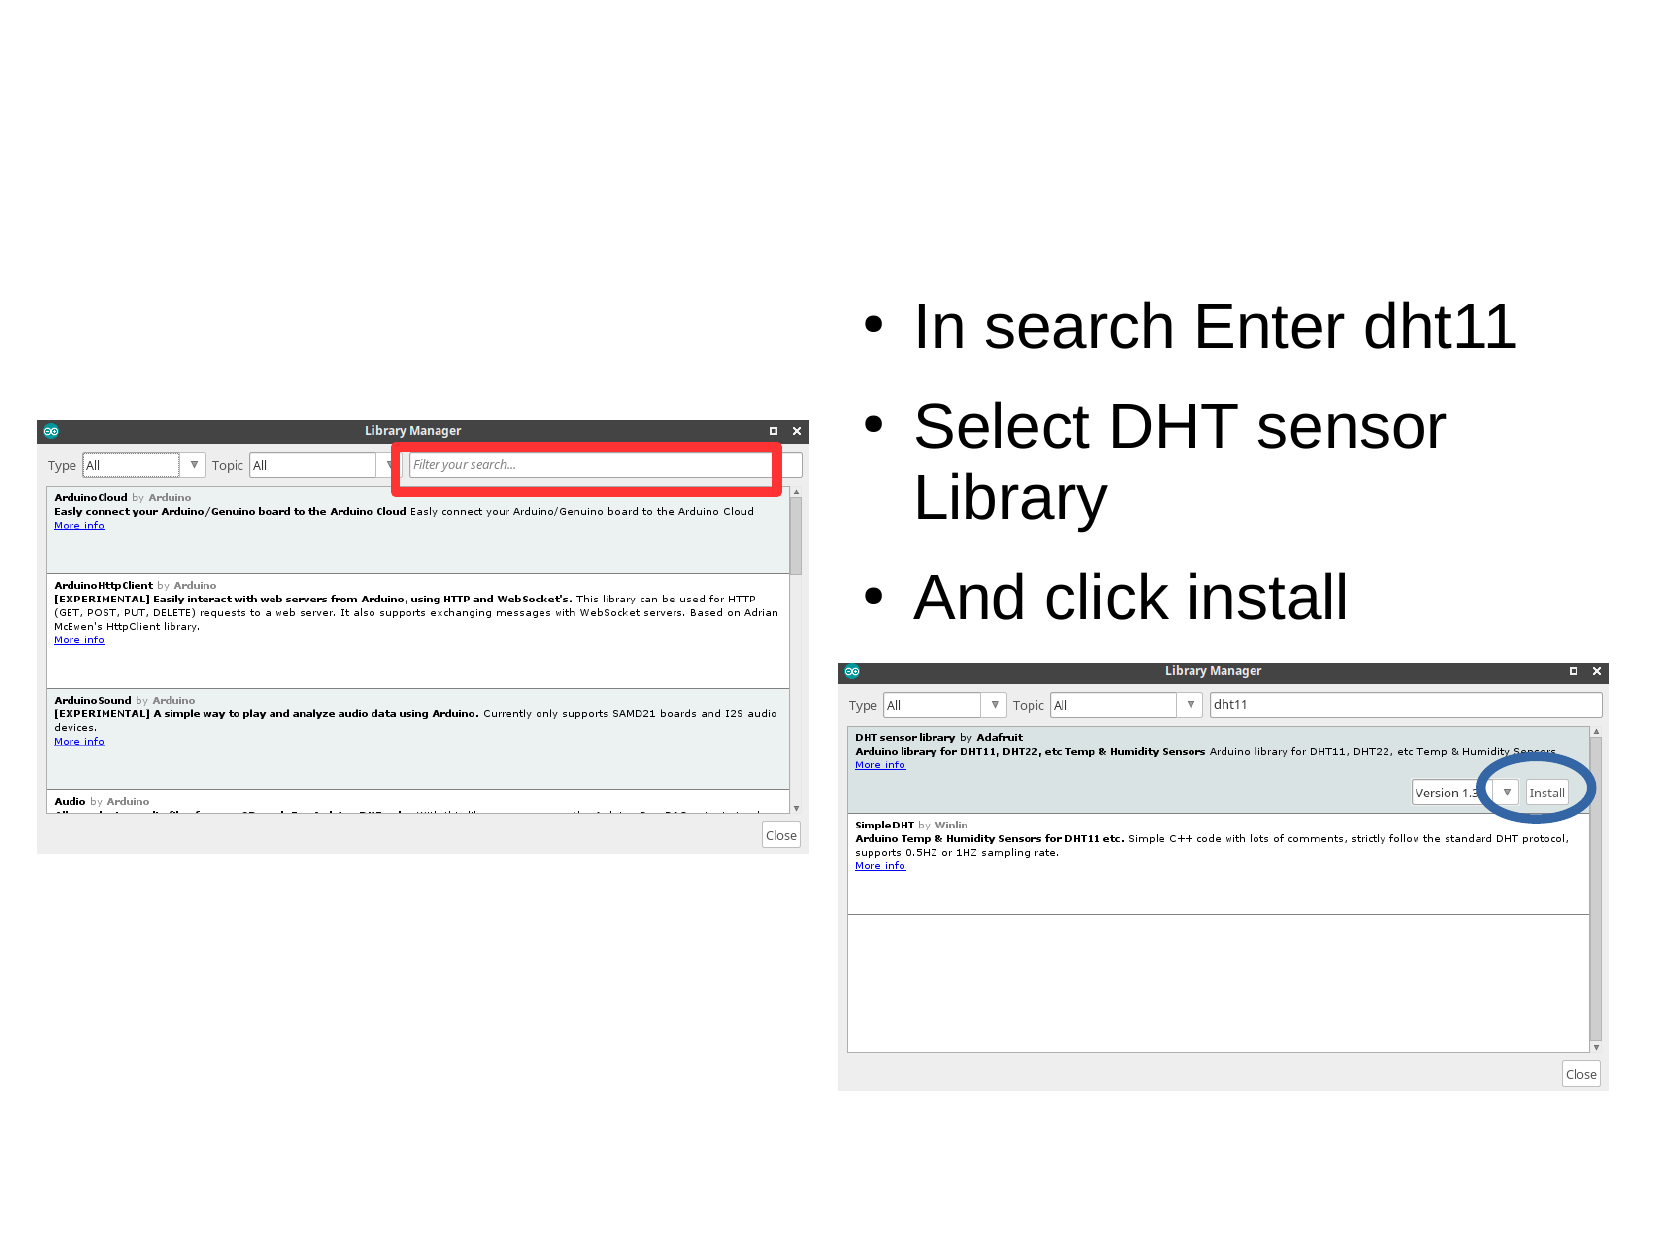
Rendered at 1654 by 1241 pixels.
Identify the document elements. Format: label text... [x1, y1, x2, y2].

picture [37, 420, 809, 854]
list In search Enter dht11 Select DHT sensor Library And click install [845, 290, 1572, 634]
picture [838, 663, 1609, 1091]
